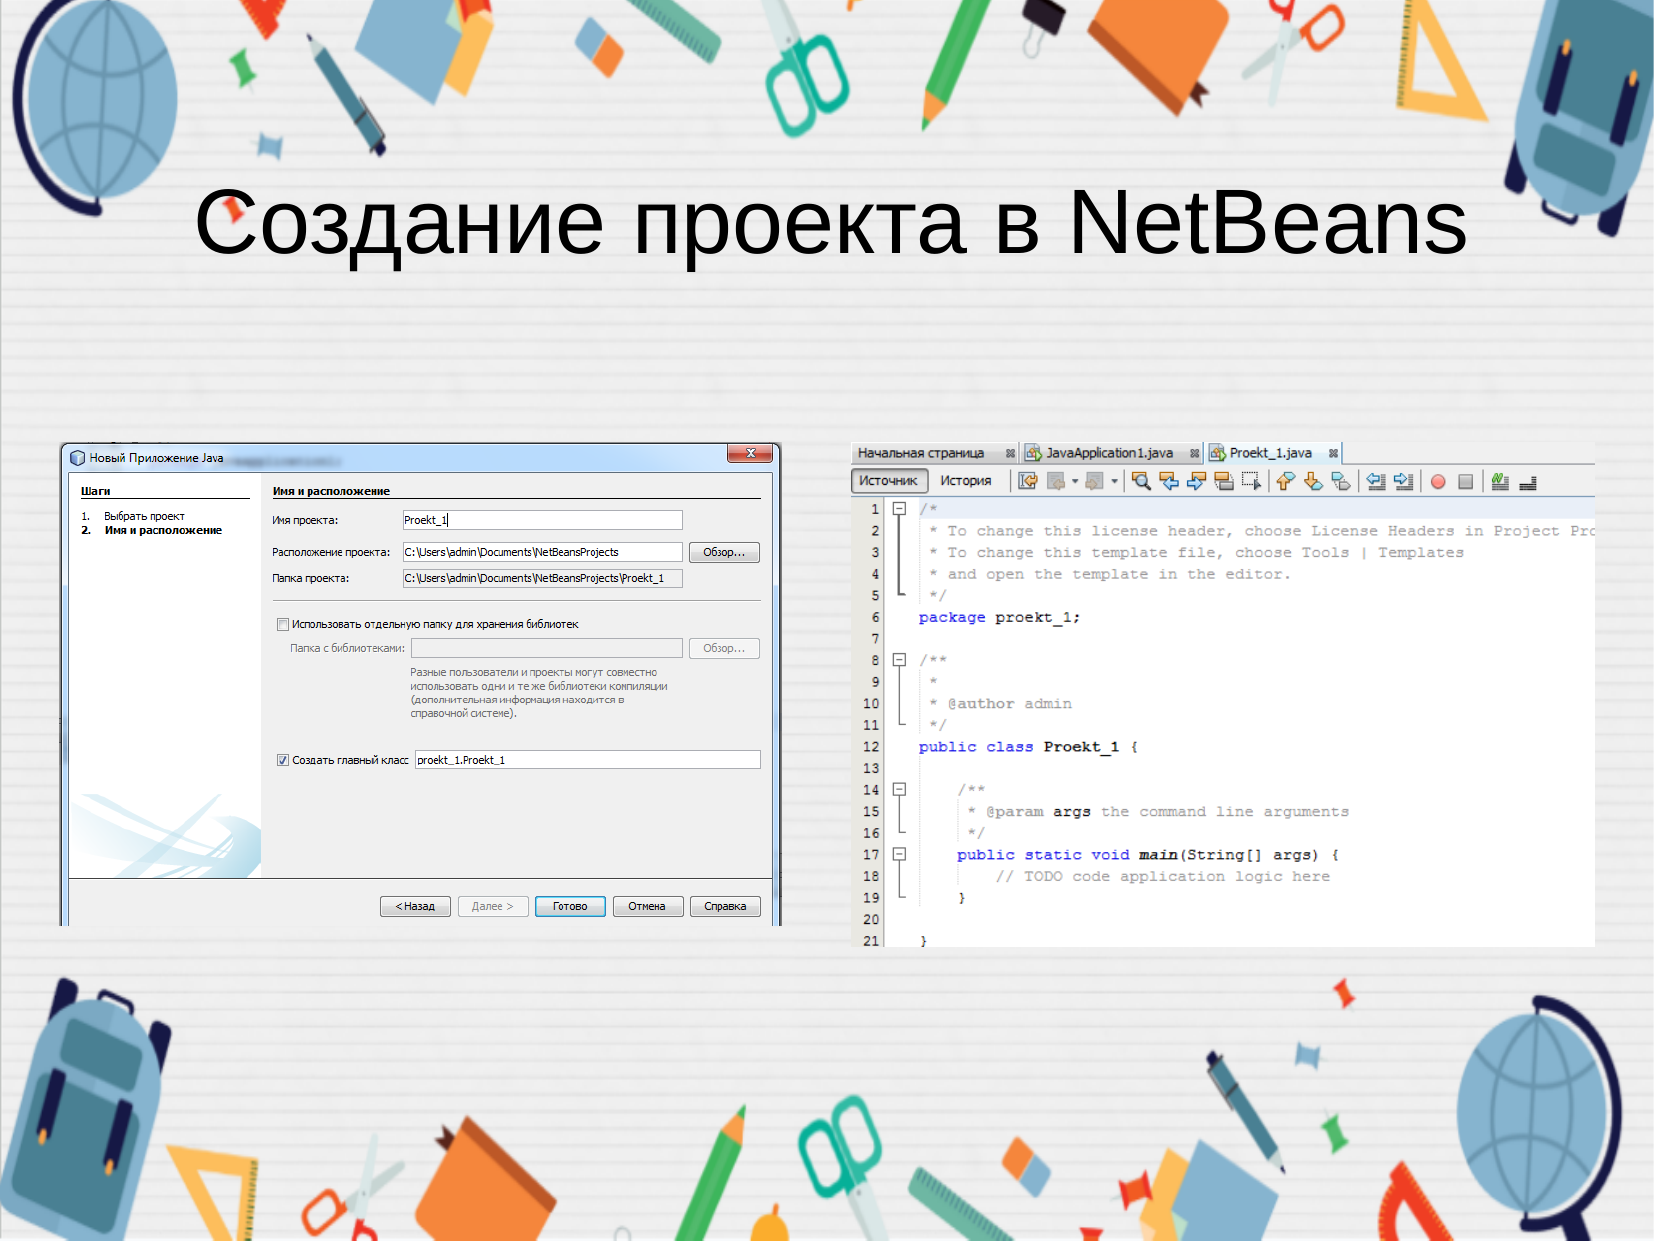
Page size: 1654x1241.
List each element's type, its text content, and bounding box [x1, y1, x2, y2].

title Создание проекта в NetBeans [88, 118, 1577, 326]
picture [0, 0, 1654, 1241]
